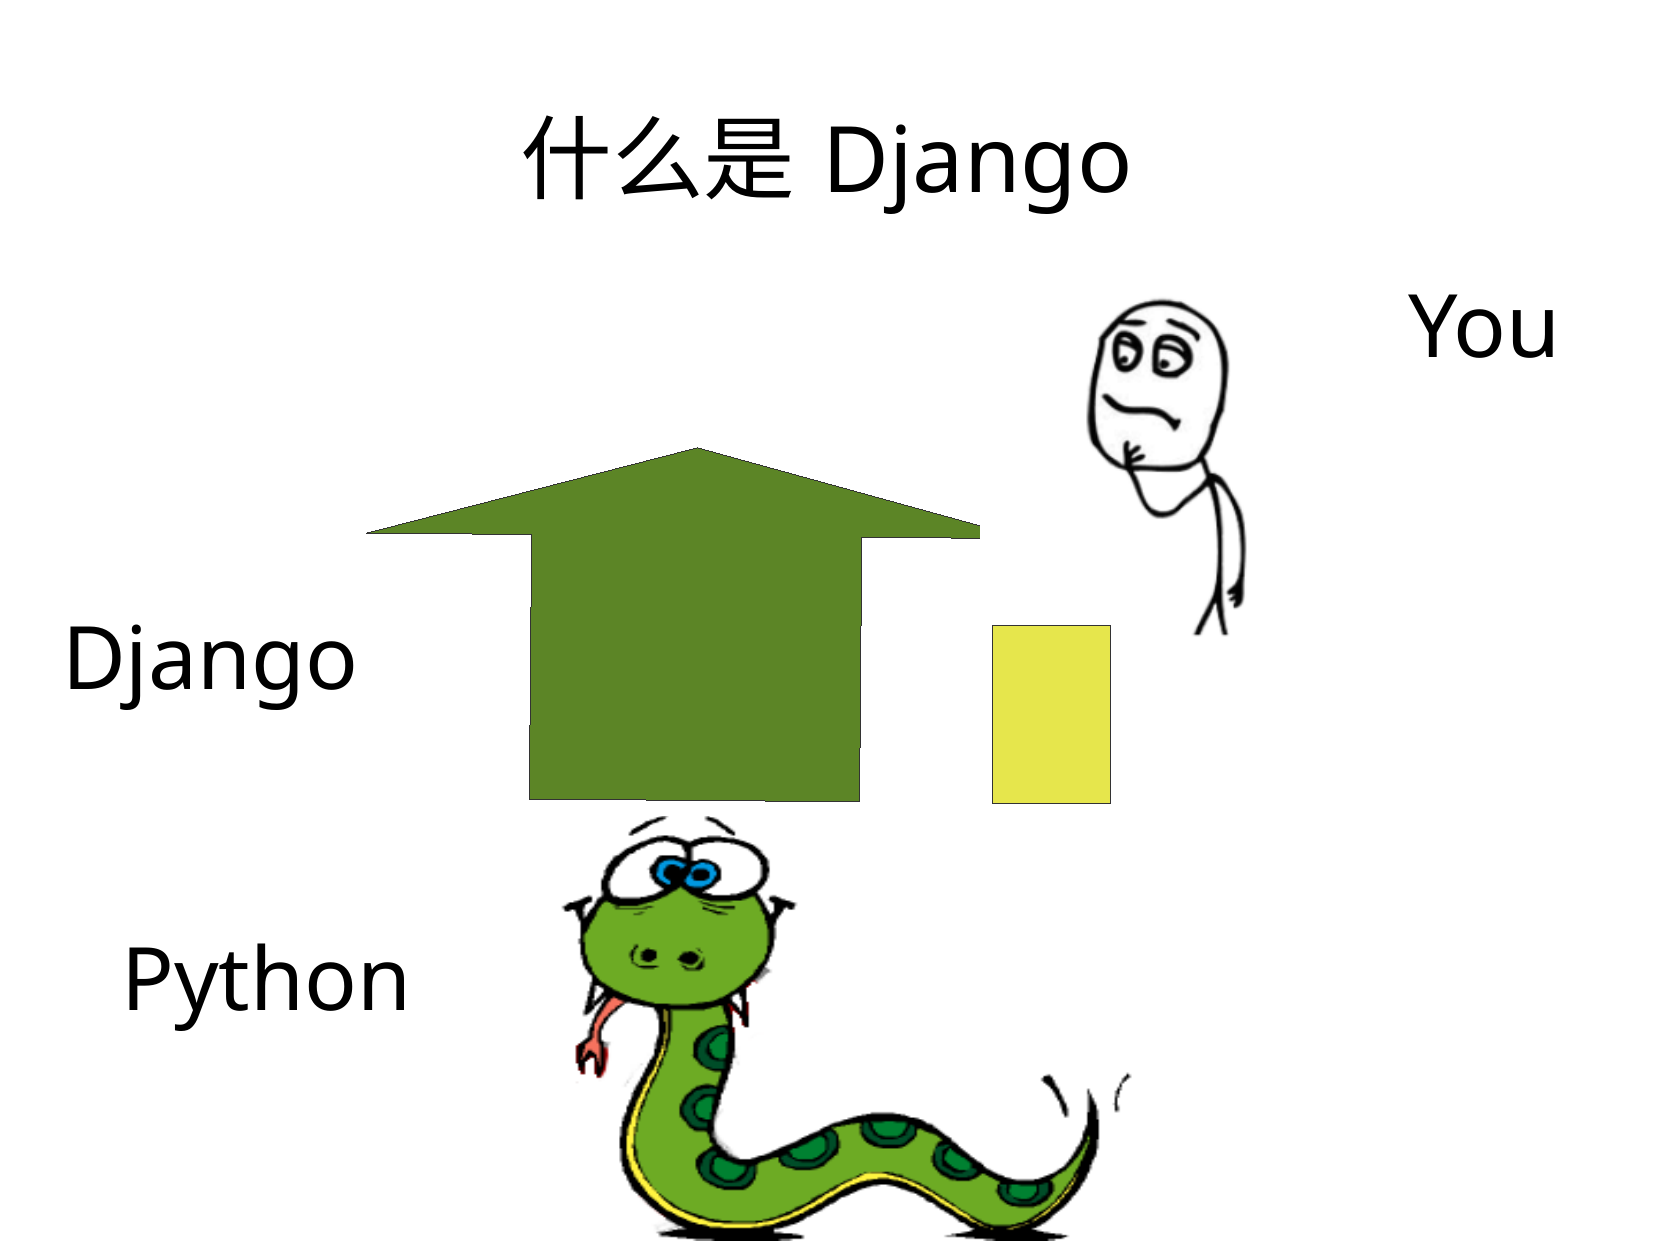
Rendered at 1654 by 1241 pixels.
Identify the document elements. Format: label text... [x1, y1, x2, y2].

text_box Python [106, 909, 520, 1066]
text_box [366, 447, 980, 802]
title 什么是Django [82, 49, 1571, 257]
text_box Django [47, 588, 438, 745]
picture [980, 264, 1314, 638]
text_box You [1393, 256, 1607, 413]
picture [519, 816, 1134, 1241]
text_box [992, 625, 1111, 804]
